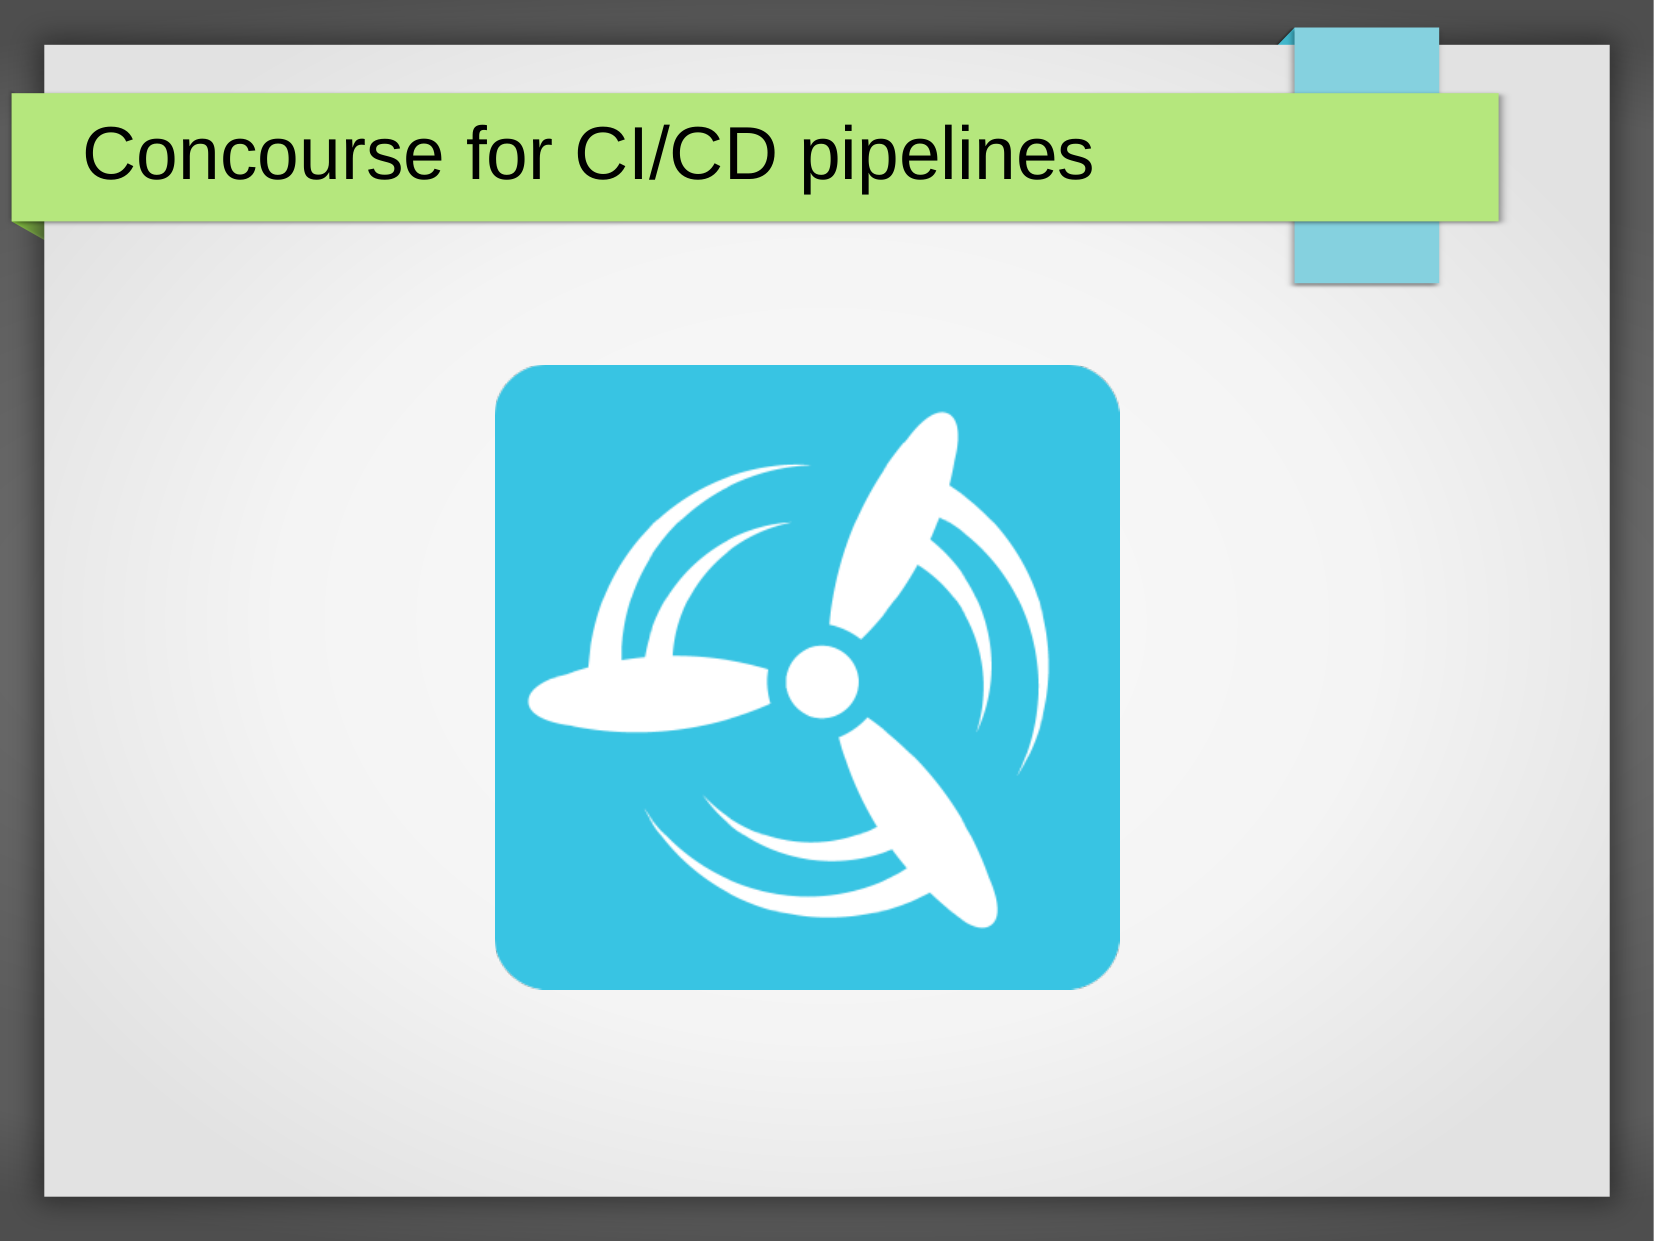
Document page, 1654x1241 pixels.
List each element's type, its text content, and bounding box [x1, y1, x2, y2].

picture [0, 0, 1654, 1241]
title Concourse for CI/CD pipelines [82, 94, 1264, 213]
